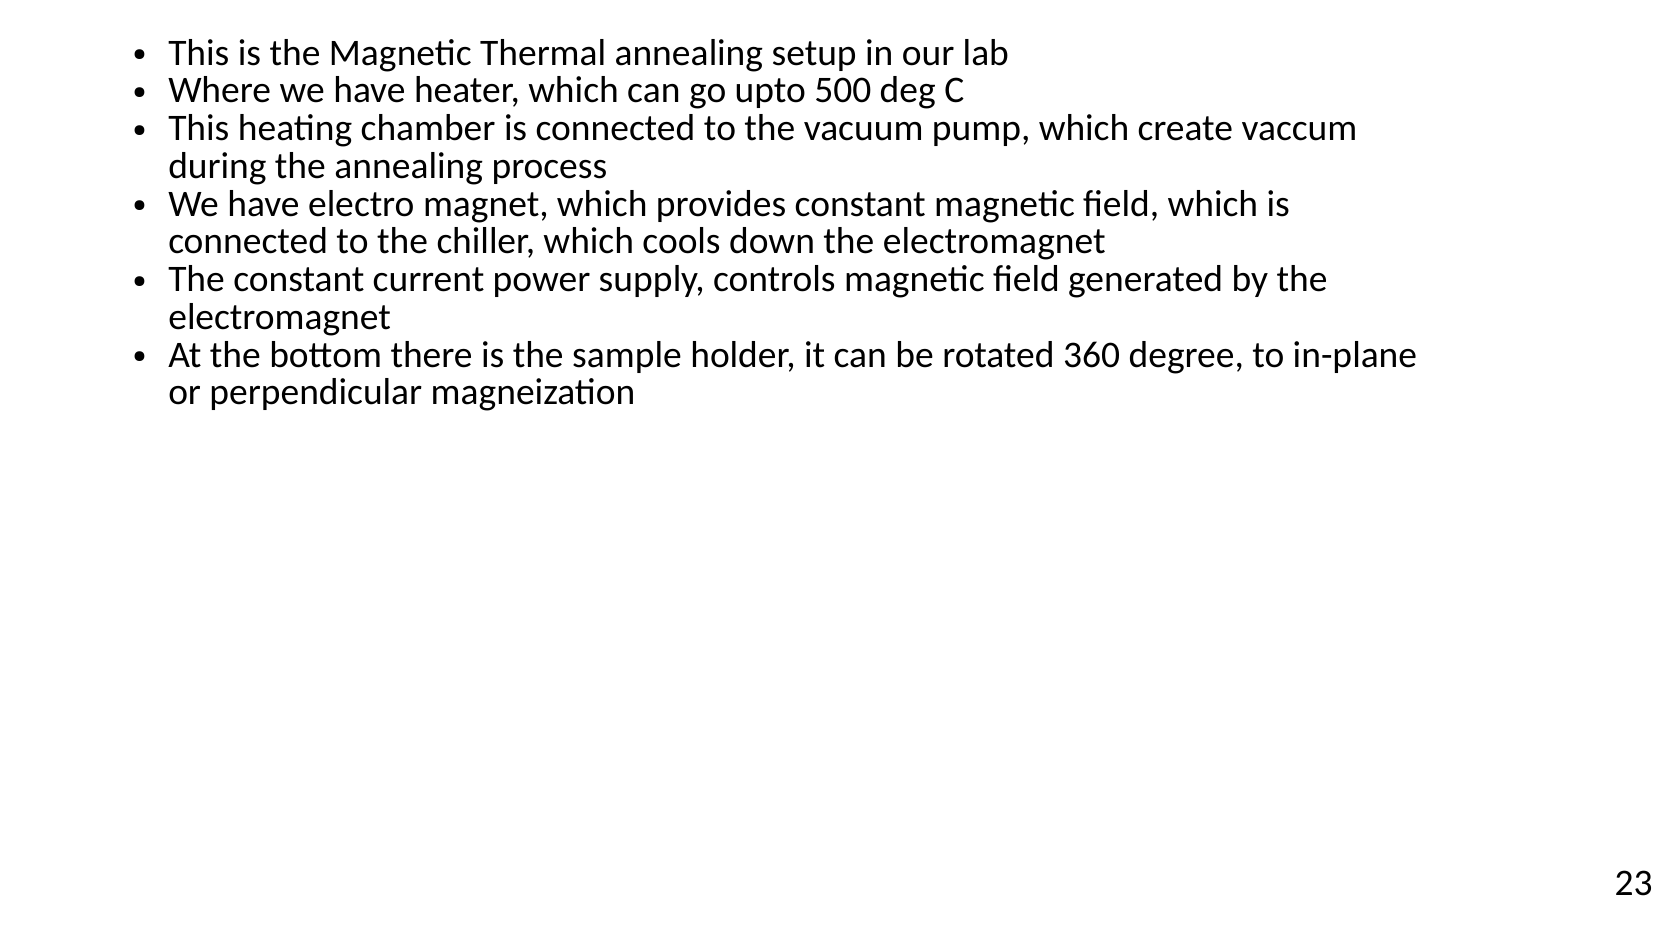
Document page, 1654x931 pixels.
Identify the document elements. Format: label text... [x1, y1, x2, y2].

text_box <number> [1479, 860, 1654, 931]
text_box This is the Magnetic Thermal annealing setup in our lab Where we have heater, which can go upto 500 deg C This heating chamber is connected to the vacuum pump, which create vaccum during the annealing process We have electro magnet, which provides constant magnetic field, which is connected to the chiller, which cools down the electromagnet The constant current power supply, controls magnetic field generated by the electromagnet At the bottom there is the sample holder, it can be rotated 360 degree, to in-plane or perpendicular magneization [118, 29, 1447, 422]
